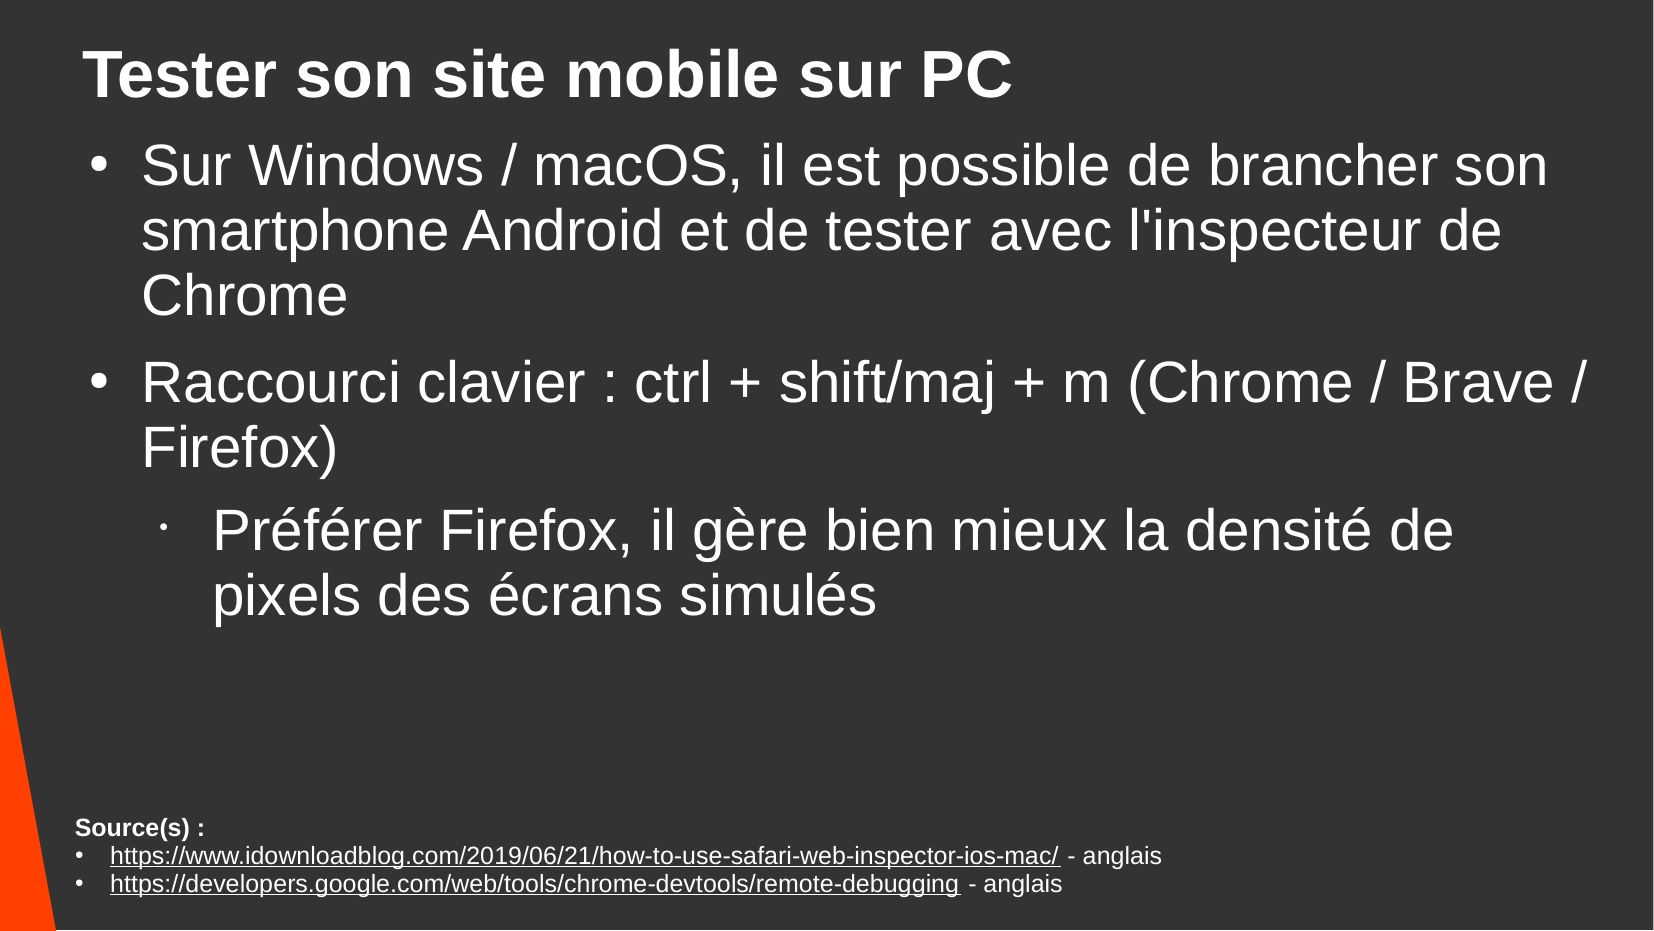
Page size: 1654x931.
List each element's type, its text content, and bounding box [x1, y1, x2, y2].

text_box Source(s) : https://www.idownloadblog.com/2019/06/21/how-to-use-safari-web-inspector-ios-mac/ - anglais https://developers.google.com/web/tools/chrome-devtools/remote-debugging - anglais [60, 806, 1217, 905]
list Sur Windows / macOS, il est possible de brancher son smartphone Android et de tester avec l'inspecteur de Chrome Raccourci clavier : ctrl + shift/maj + m (Chrome / Brave / Firefox) Préférer Firefox, il gère bien mieux la densité de pixels des écrans simulés [70, 132, 1605, 718]
text_box [0, 627, 57, 931]
title Tester son site mobile sur PC [82, 37, 1571, 112]
